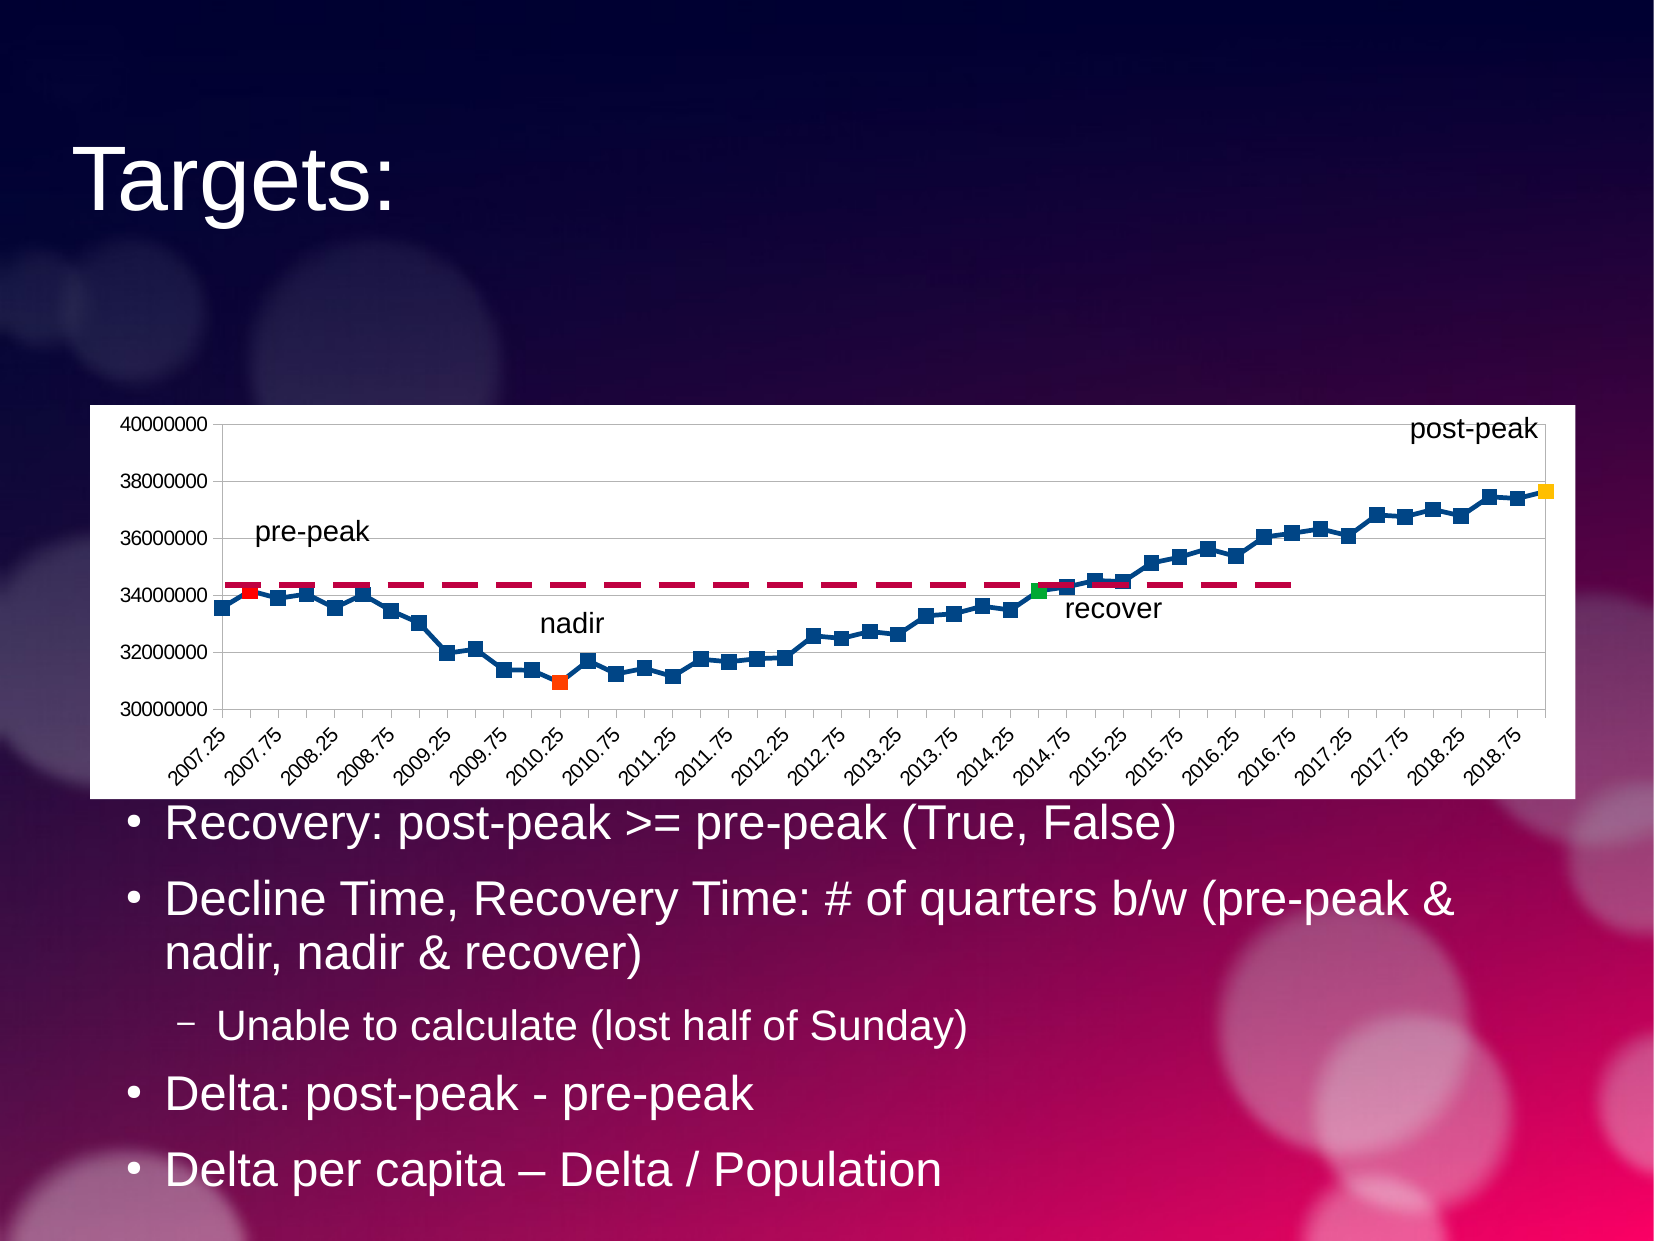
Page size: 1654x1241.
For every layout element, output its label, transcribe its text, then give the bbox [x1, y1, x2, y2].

text_box nadir [525, 600, 766, 706]
title Targets: [71, 75, 1561, 283]
list Recovery: post-peak >= pre-peak (True, False) Decline Time, Recovery Time: # of quarters b/w (pre-peak & nadir, nadir & recover) Unable to calculate (lost half of Sunday) Delta: post-peak - pre-peak Delta per capita – Delta / Population [112, 800, 1546, 1201]
text_box post-peak [1395, 405, 1636, 571]
picture [0, 0, 1654, 1241]
text_box recover [1050, 585, 1291, 646]
text_box pre-peak [240, 507, 421, 556]
chart [90, 405, 1576, 800]
